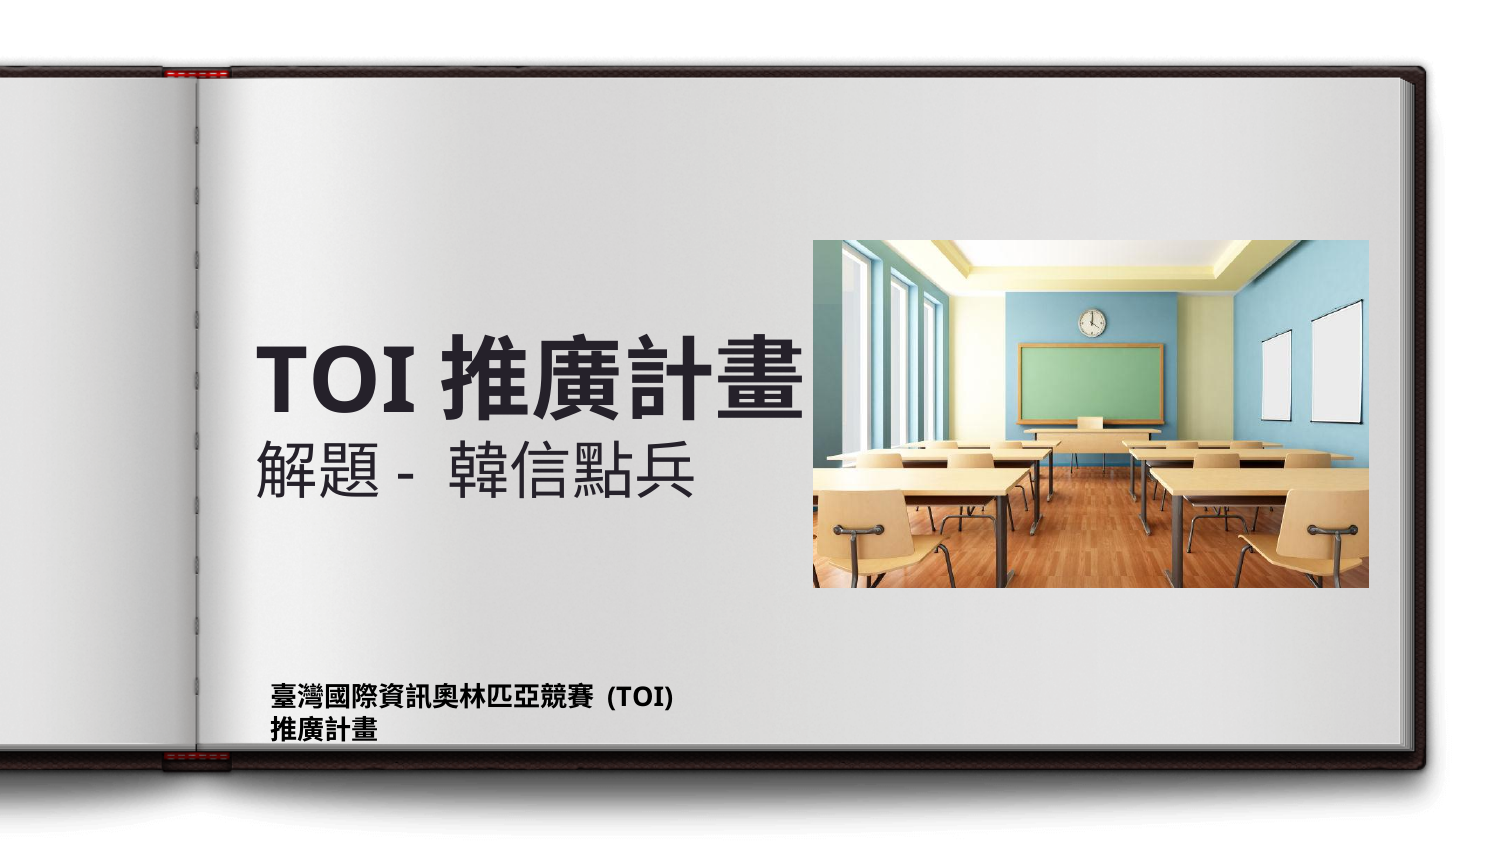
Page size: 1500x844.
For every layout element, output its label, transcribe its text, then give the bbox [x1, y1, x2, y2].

text_box TOI推廣計畫 解題- 韓信點兵 [241, 263, 813, 565]
picture [813, 240, 1369, 588]
